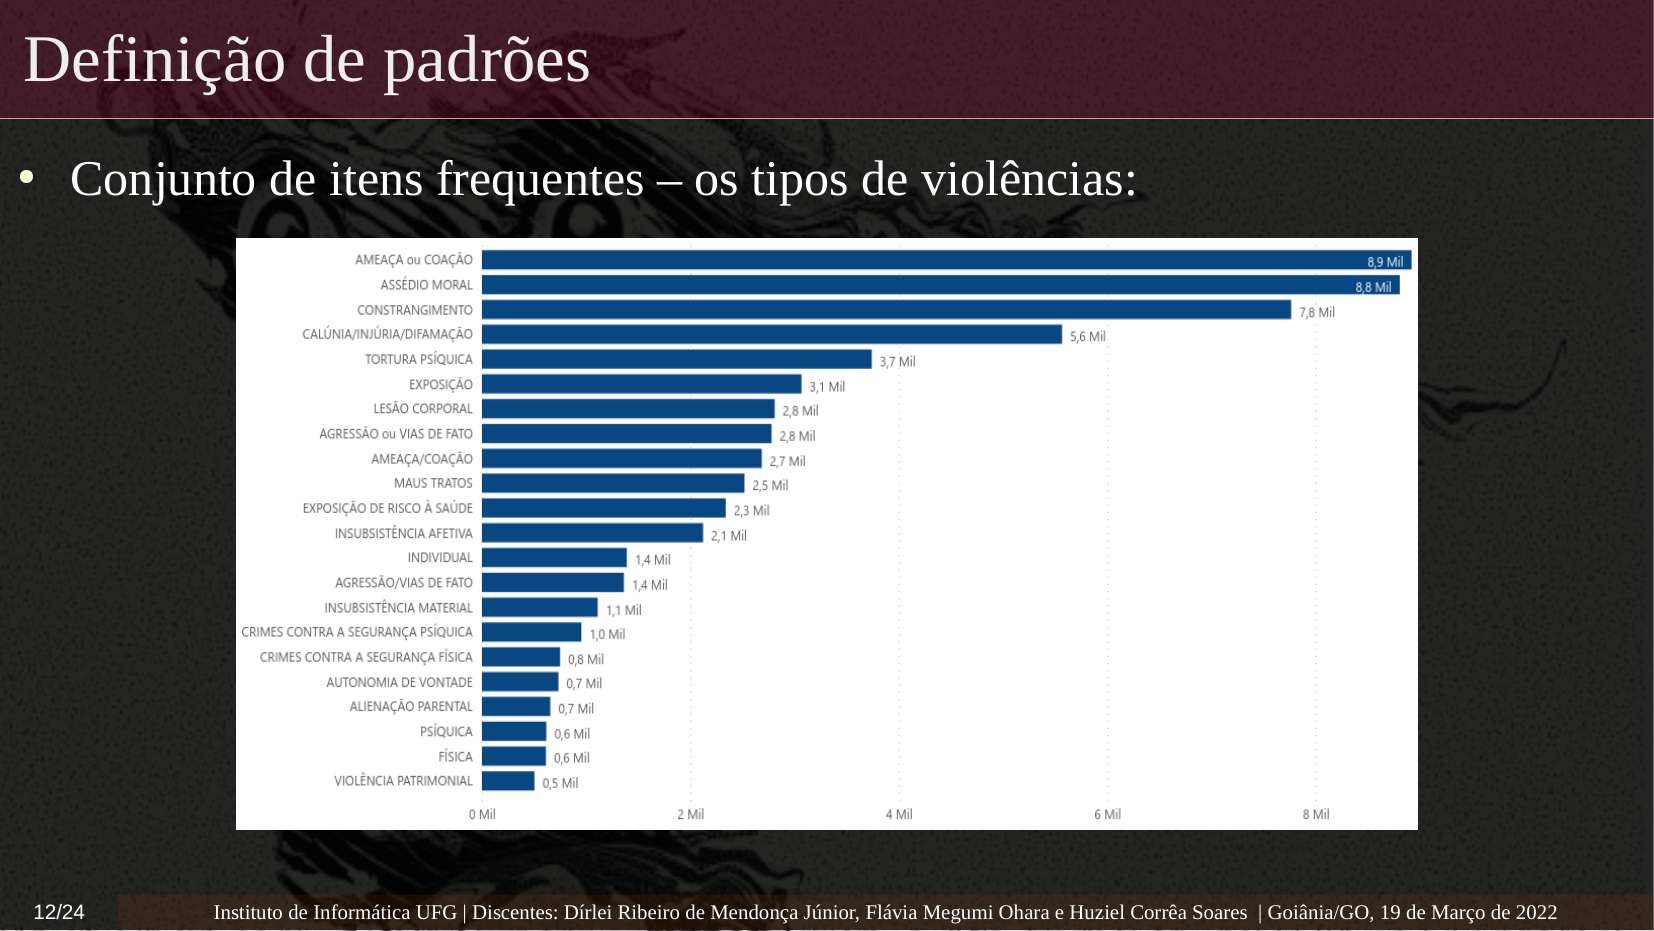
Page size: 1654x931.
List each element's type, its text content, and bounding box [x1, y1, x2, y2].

title Definição de padrões [0, 0, 1654, 119]
picture [236, 238, 1418, 830]
list Conjunto de itens frequentes – os tipos de violências: [0, 123, 1654, 897]
